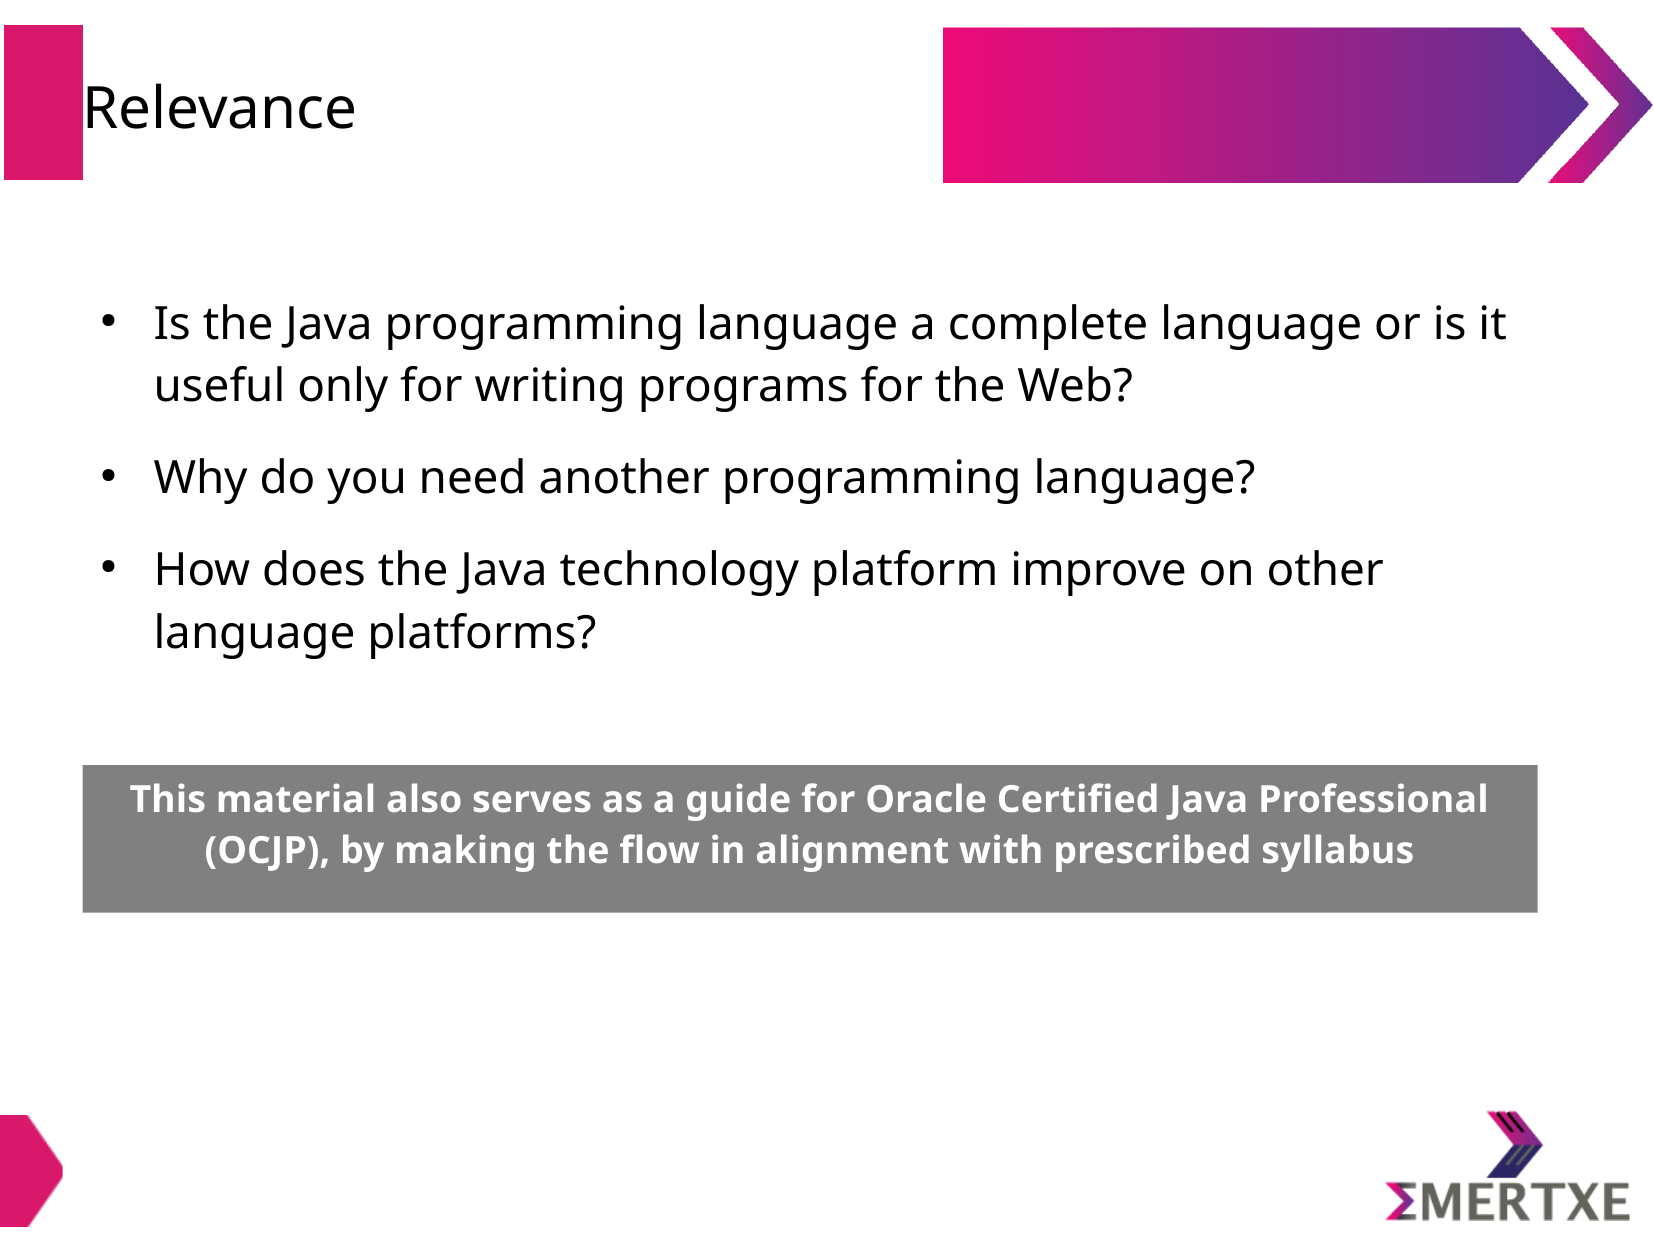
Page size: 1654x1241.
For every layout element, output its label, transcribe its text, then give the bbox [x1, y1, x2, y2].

title Relevance [82, 2, 1571, 210]
text_box This material also serves as a guide for Oracle Certified Java Professional (OCJP), by making the flow in alignment with prescribed syllabus [82, 765, 1538, 913]
picture [1571, 27, 1653, 183]
list Is the Java programming language a complete language or is it useful only for writing programs for the Web? Why do you need another programming language? How does the Java technology platform improve on other language platforms? [82, 290, 1571, 1010]
picture [1385, 1107, 1631, 1221]
